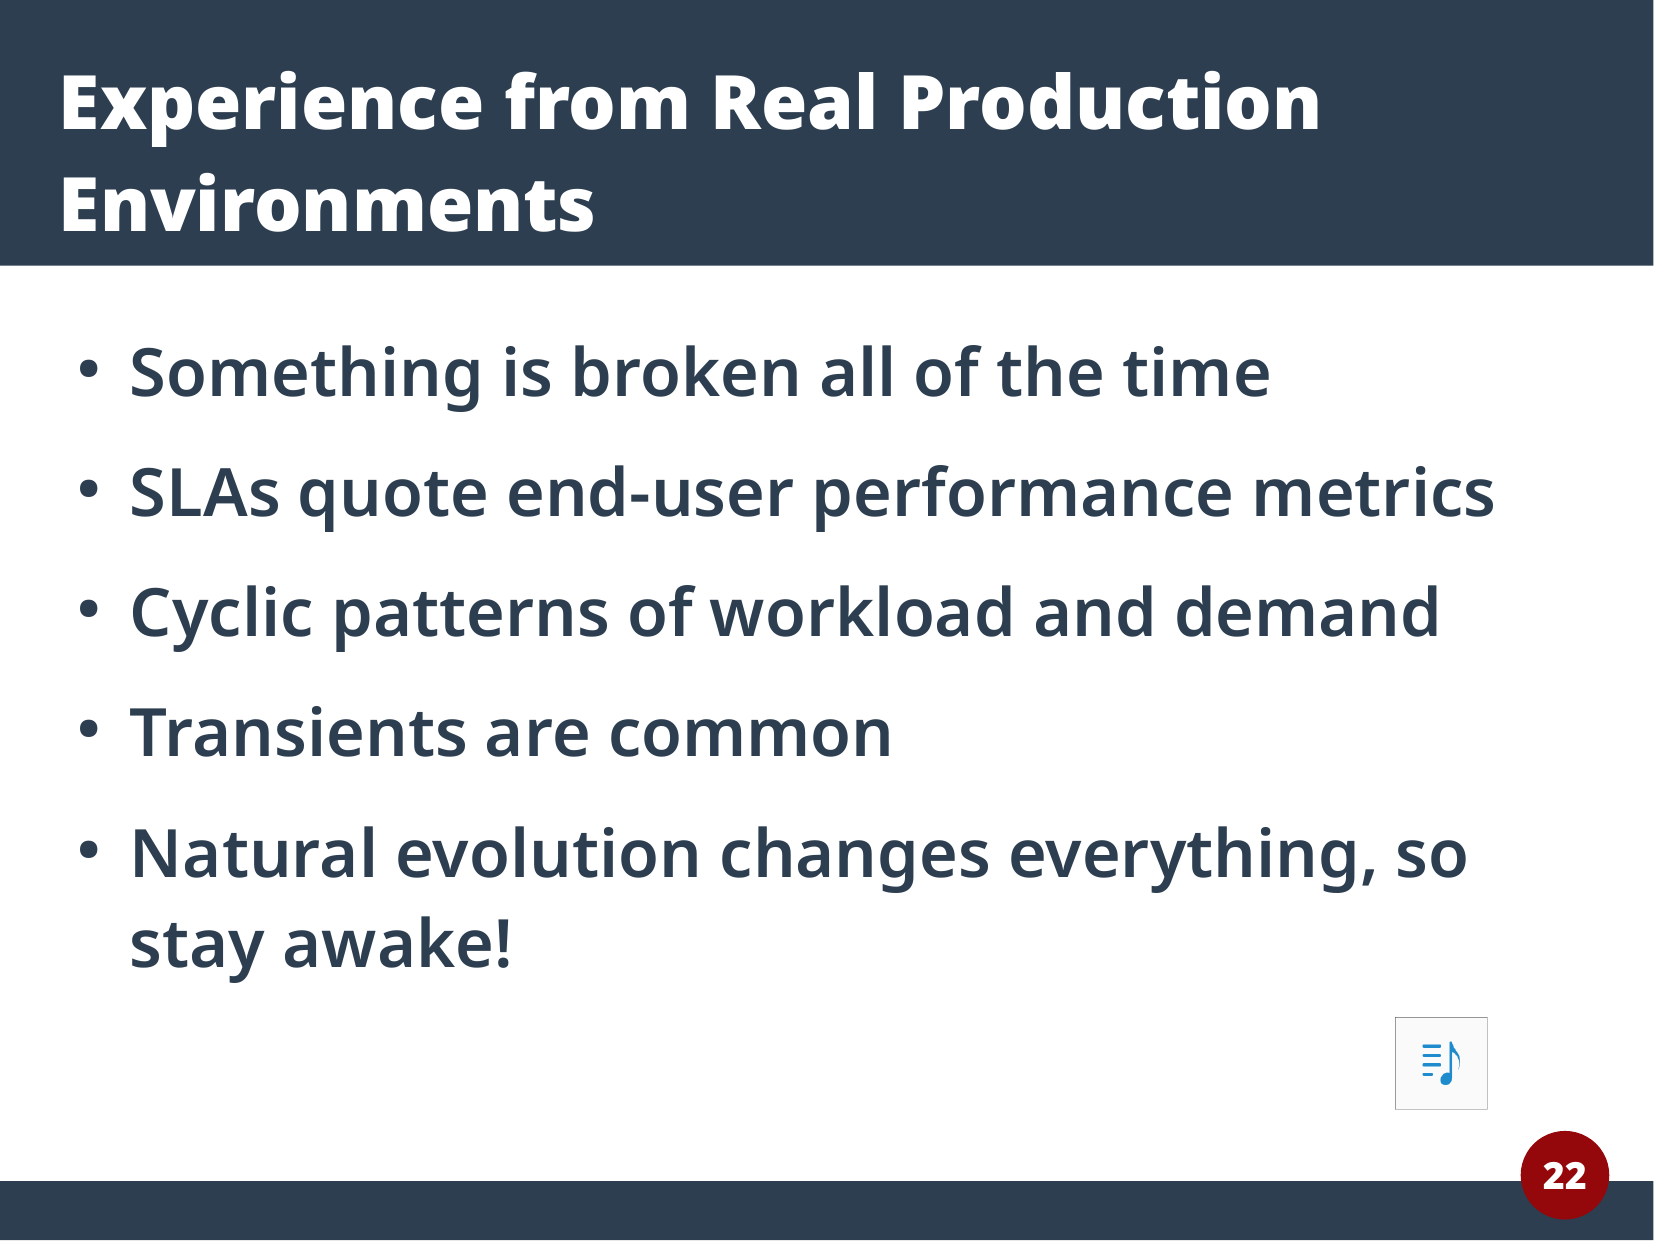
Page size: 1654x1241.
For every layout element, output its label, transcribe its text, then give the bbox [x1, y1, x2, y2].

list Something is broken all of the time SLAs quote end-user performance metrics Cyclic patterns of workload and demand Transients are common Natural evolution changes everything, so stay awake! [59, 324, 1595, 1152]
title Experience from Real Production Environments [59, 49, 1595, 207]
text_box [1393, 1015, 1489, 1111]
